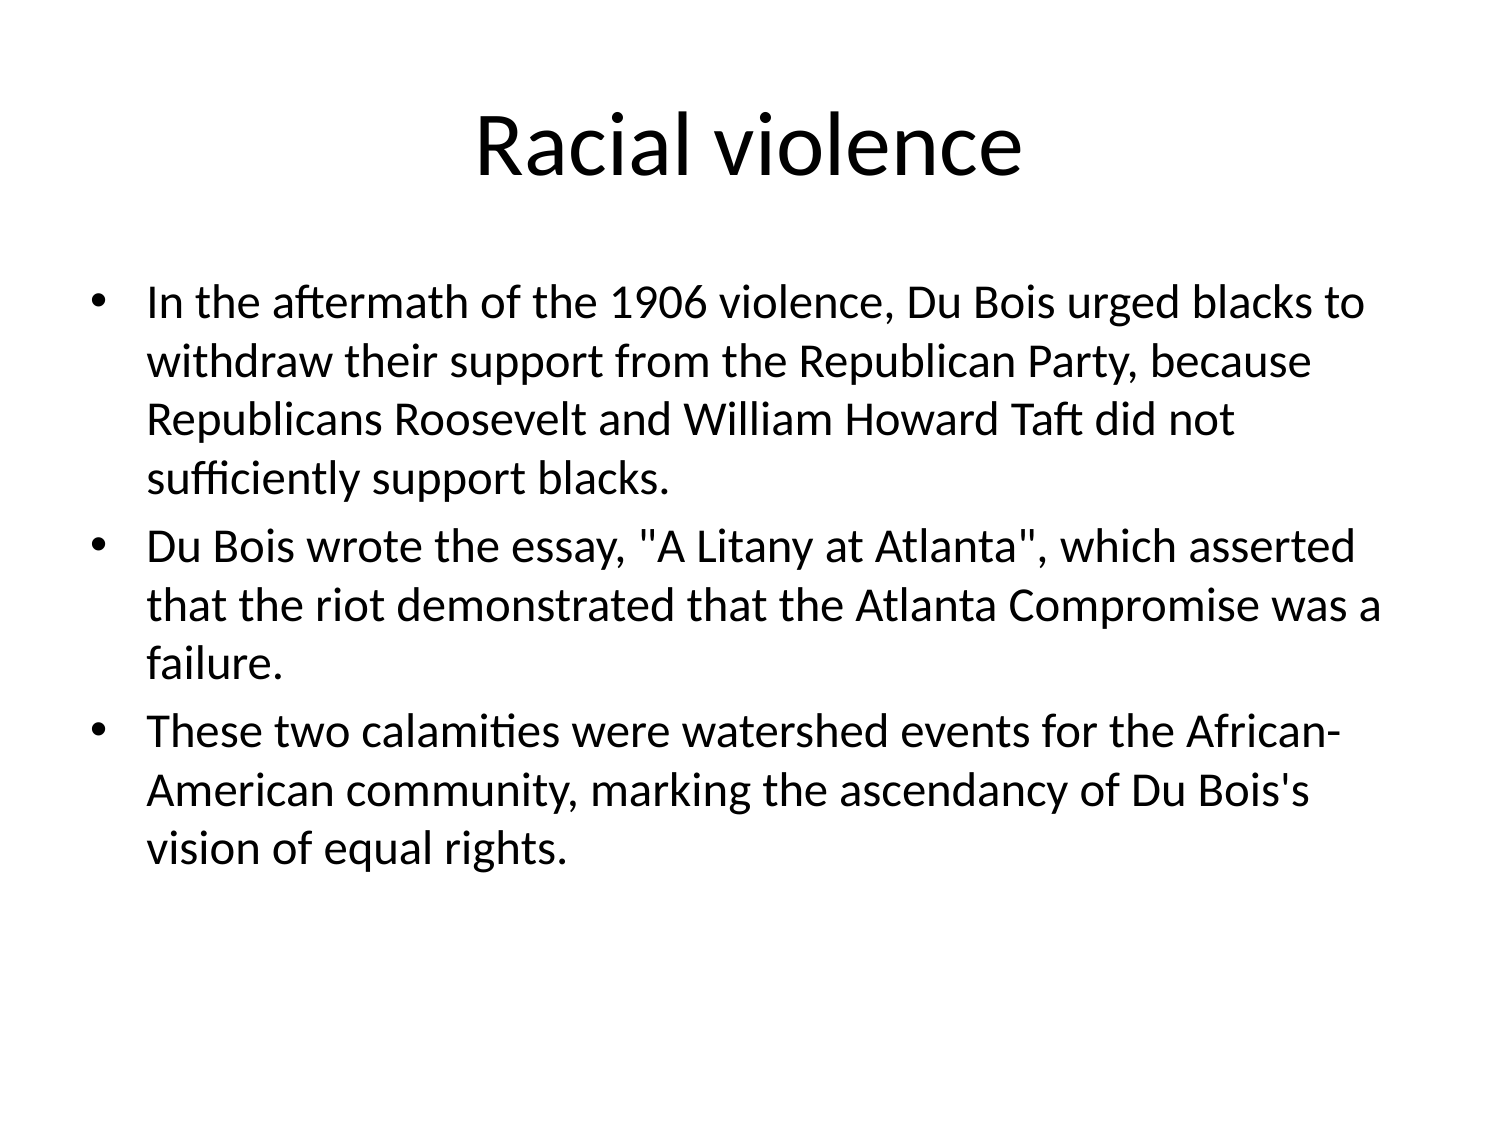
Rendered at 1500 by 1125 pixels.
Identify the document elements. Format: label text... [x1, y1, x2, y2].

title Racial violence [75, 45, 1425, 233]
list In the aftermath of the 1906 violence, Du Bois urged blacks to withdraw their support from the Republican Party, because Republicans Roosevelt and William Howard Taft did not sufficiently support blacks. Du Bois wrote the essay, "A Litany at Atlanta", which asserted that the riot demonstrated that the Atlanta Compromise was a failure. These two calamities were watershed events for the African-American community, marking the ascendancy of Du Bois's vision of equal rights. [75, 262, 1425, 1005]
